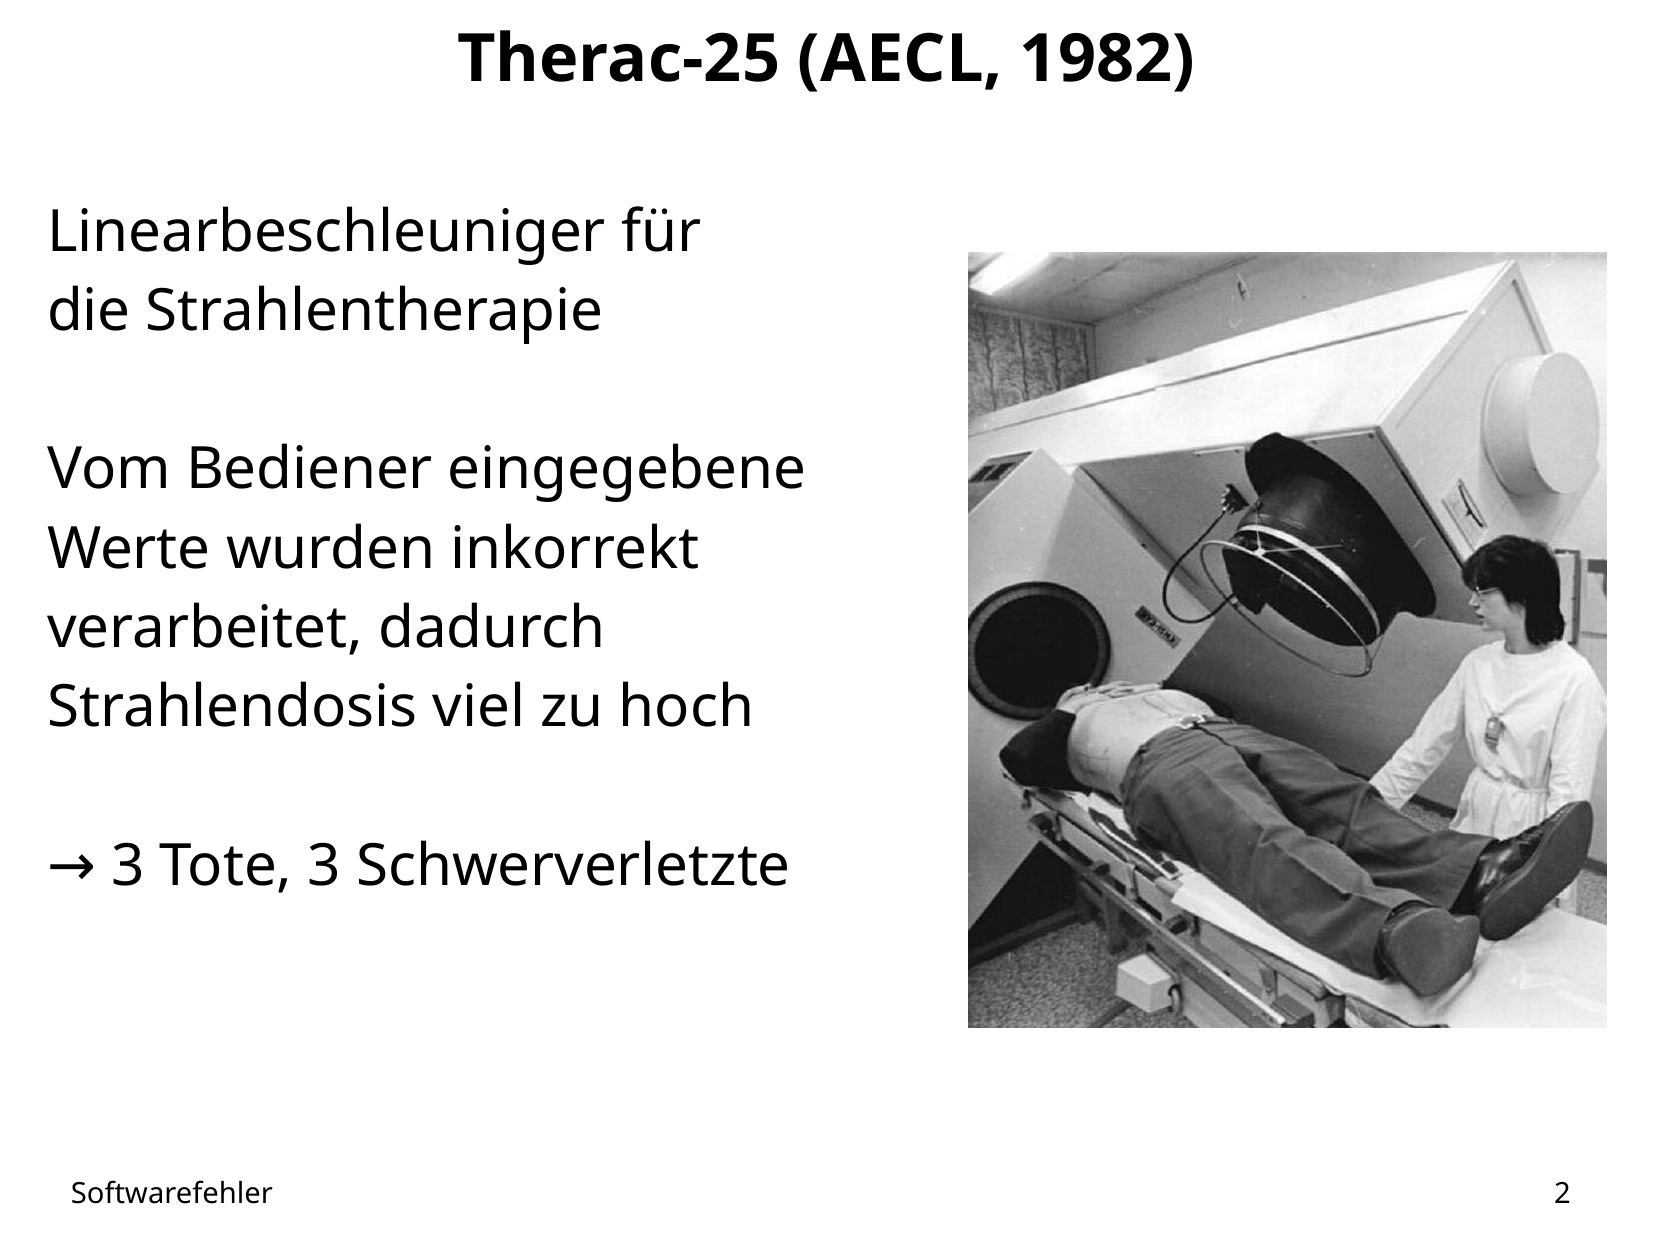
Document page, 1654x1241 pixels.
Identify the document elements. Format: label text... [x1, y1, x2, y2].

picture [968, 252, 1607, 1028]
list Linearbeschleuniger für die Strahlentherapie Vom Bediener eingegebene Werte wurden inkorrekt verarbeitet, dadurch Strahlendosis viel zu hoch → 3 Tote, 3 Schwerverletzte [47, 188, 960, 1146]
title Therac-25 (AECL, 1982) [0, 5, 1654, 107]
